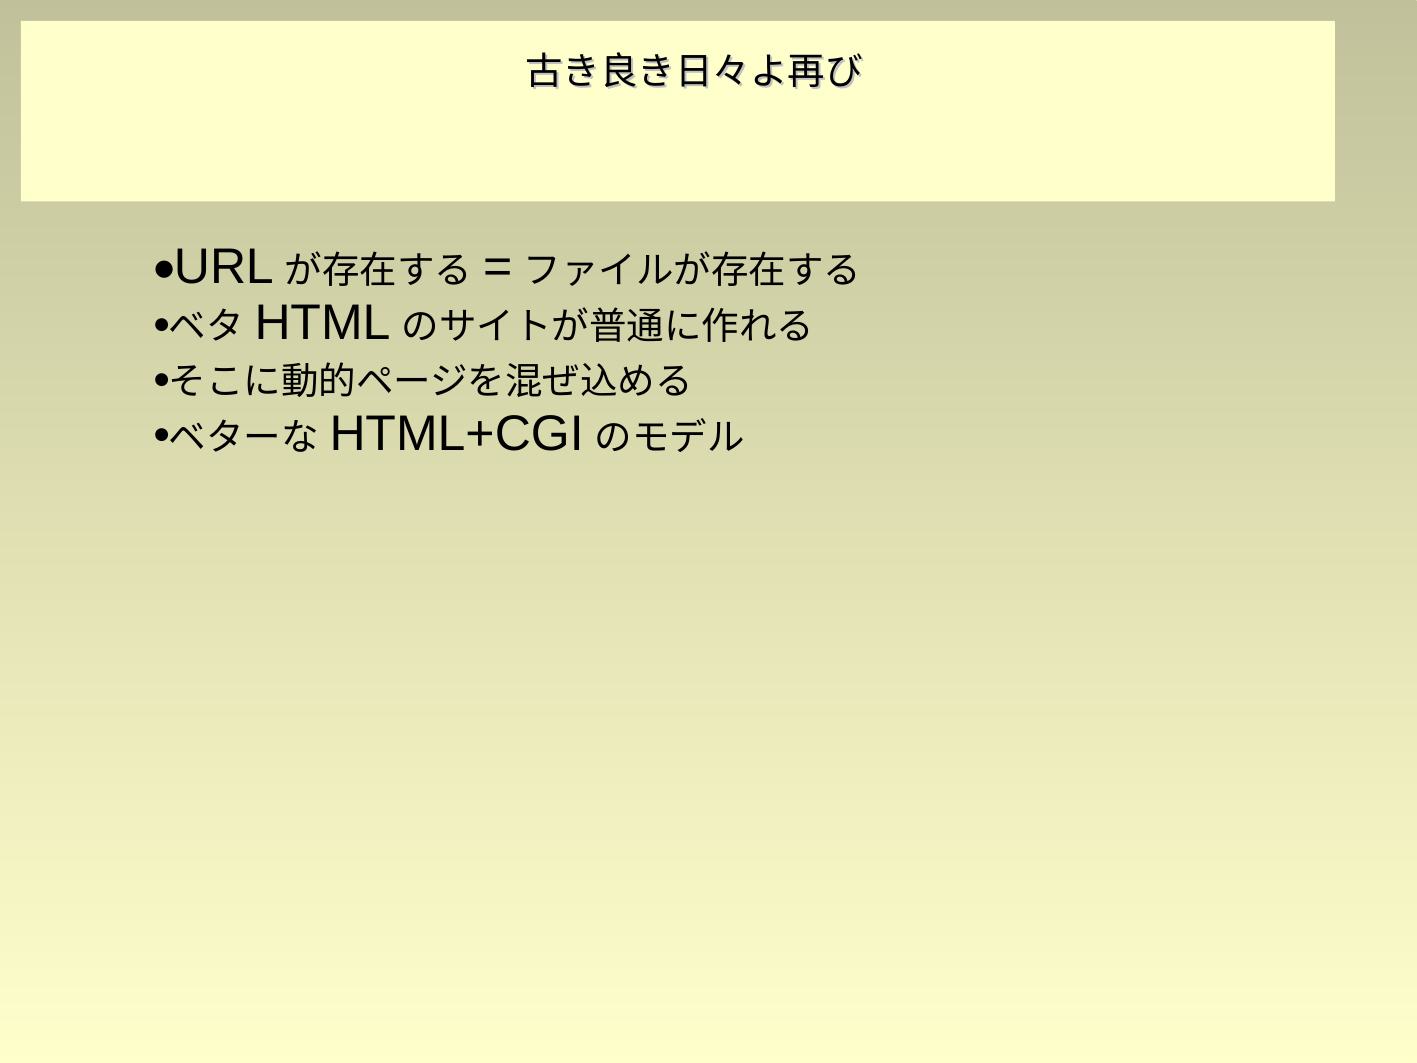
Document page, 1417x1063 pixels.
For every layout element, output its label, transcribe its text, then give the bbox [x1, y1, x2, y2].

text_box URLが存在する=ファイルが存在する ベタHTMLのサイトが普通に作れる そこに動的ページを混ぜ込める ベターなHTML+CGIのモデル [139, 231, 1246, 992]
text_box [20, 20, 1335, 202]
text_box 古き良き日々よ再び [22, 33, 1365, 180]
